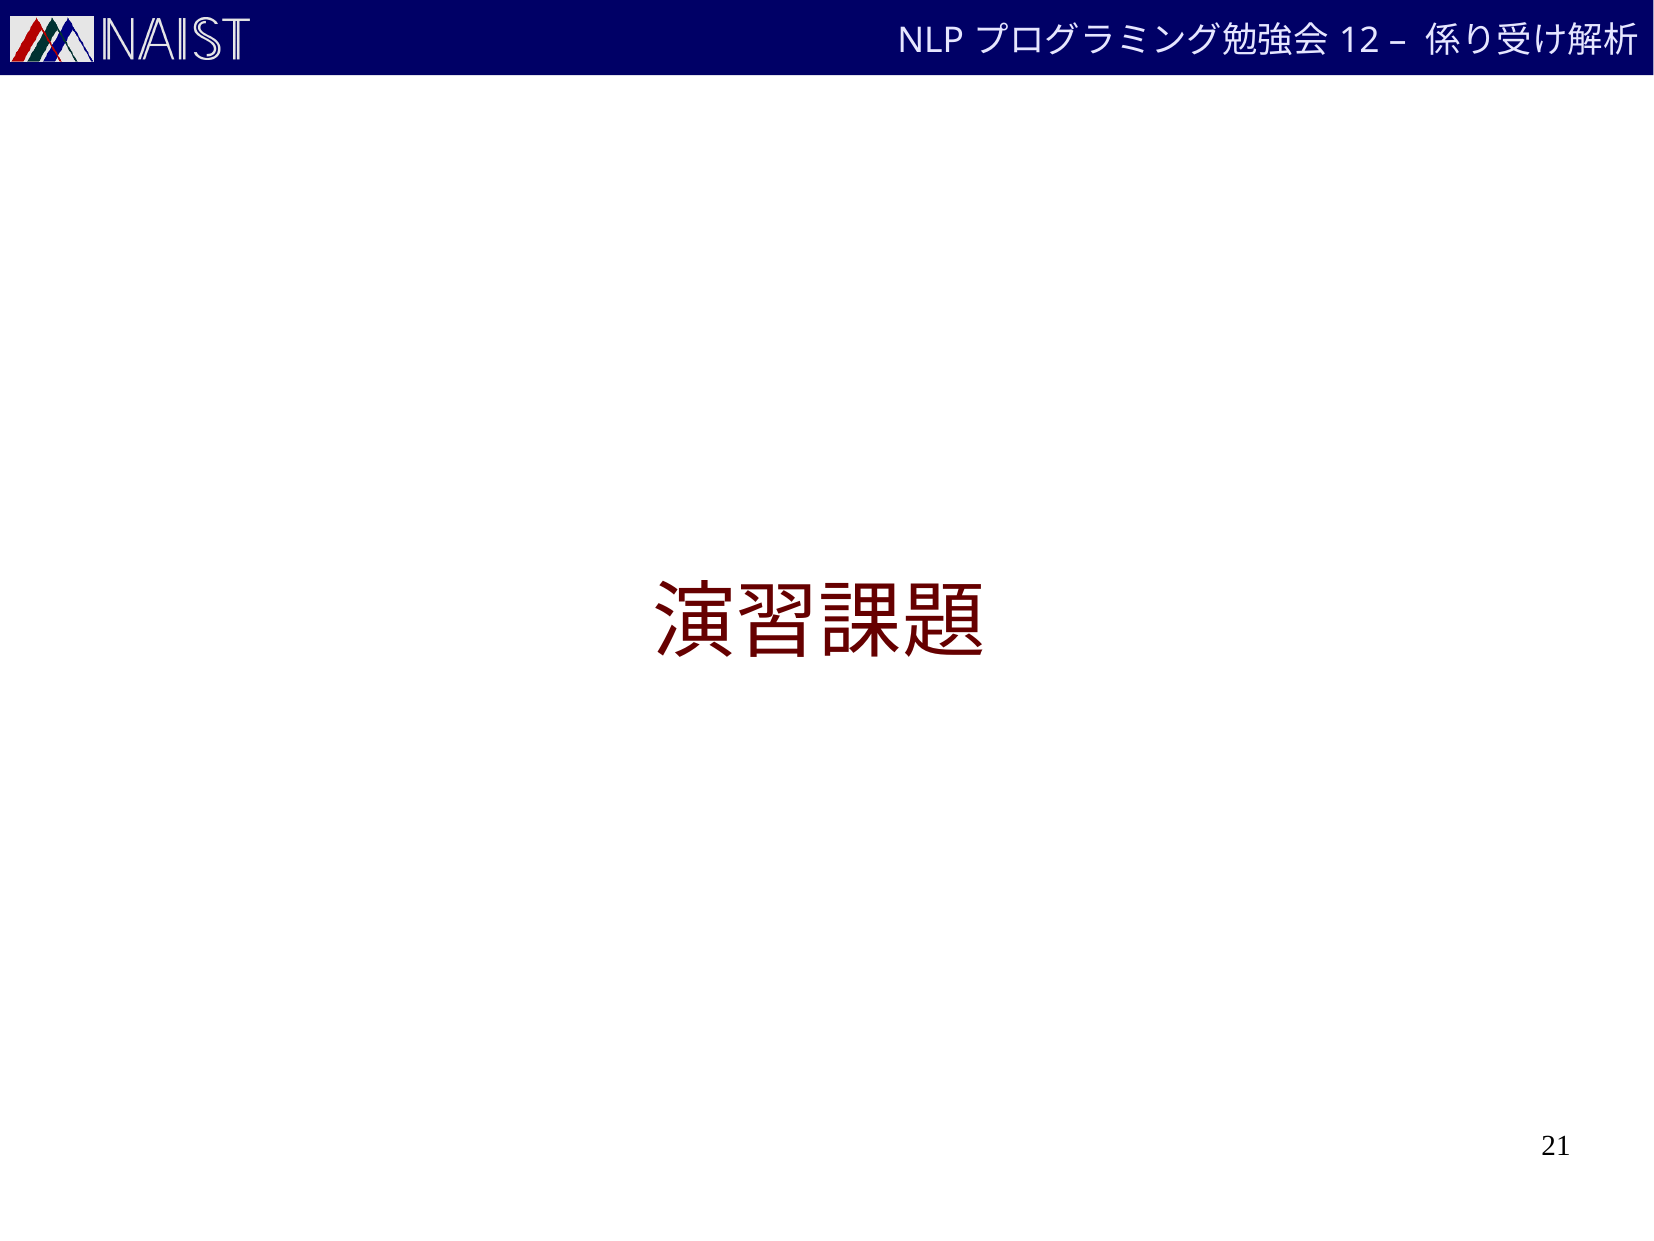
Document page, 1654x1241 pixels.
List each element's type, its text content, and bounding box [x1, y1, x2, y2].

picture [102, 17, 251, 60]
title 演習課題 [75, 518, 1564, 710]
picture [10, 16, 94, 62]
